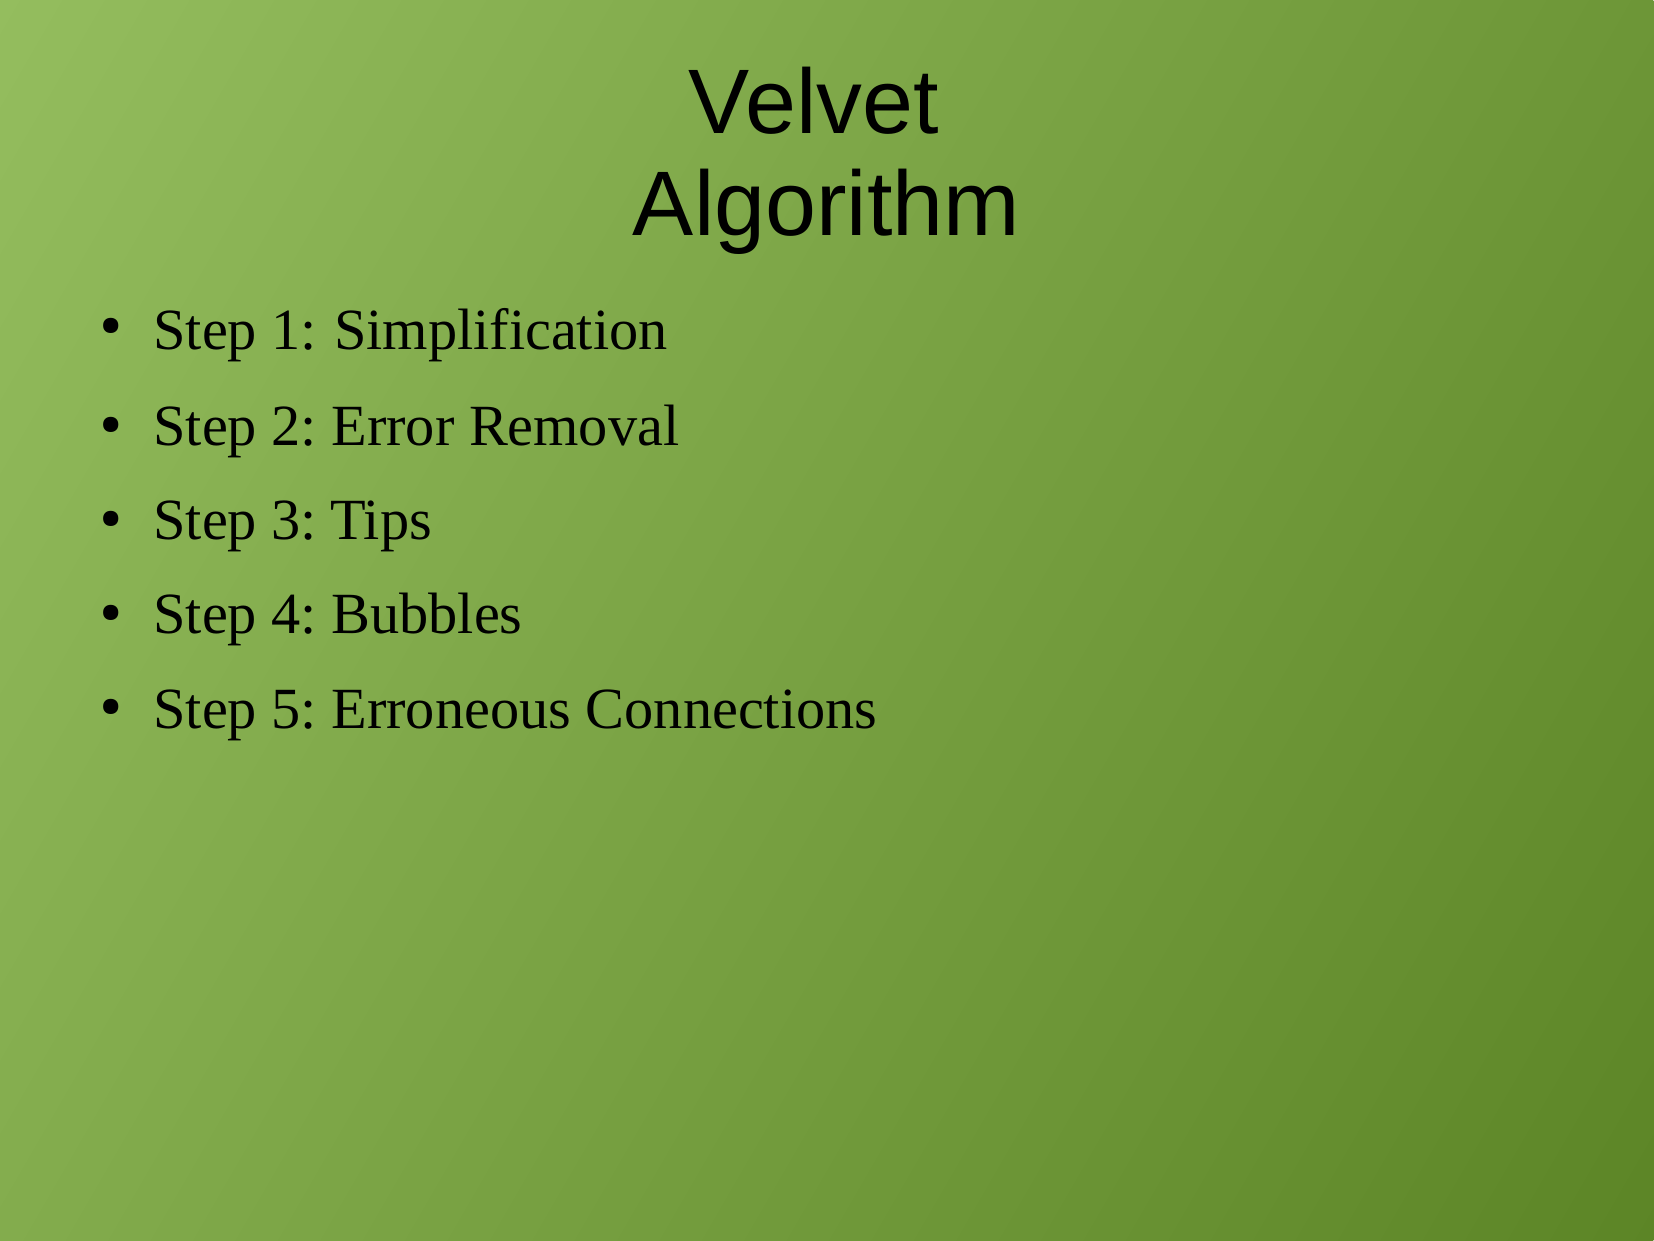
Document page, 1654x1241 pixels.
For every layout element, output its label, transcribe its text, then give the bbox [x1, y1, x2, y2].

title Velvet Algorithm [82, 49, 1571, 257]
list Step 1: Simplification Step 2: Error Removal Step 3: Tips Step 4: Bubbles Step 5: Erroneous Connections [82, 290, 1571, 1010]
